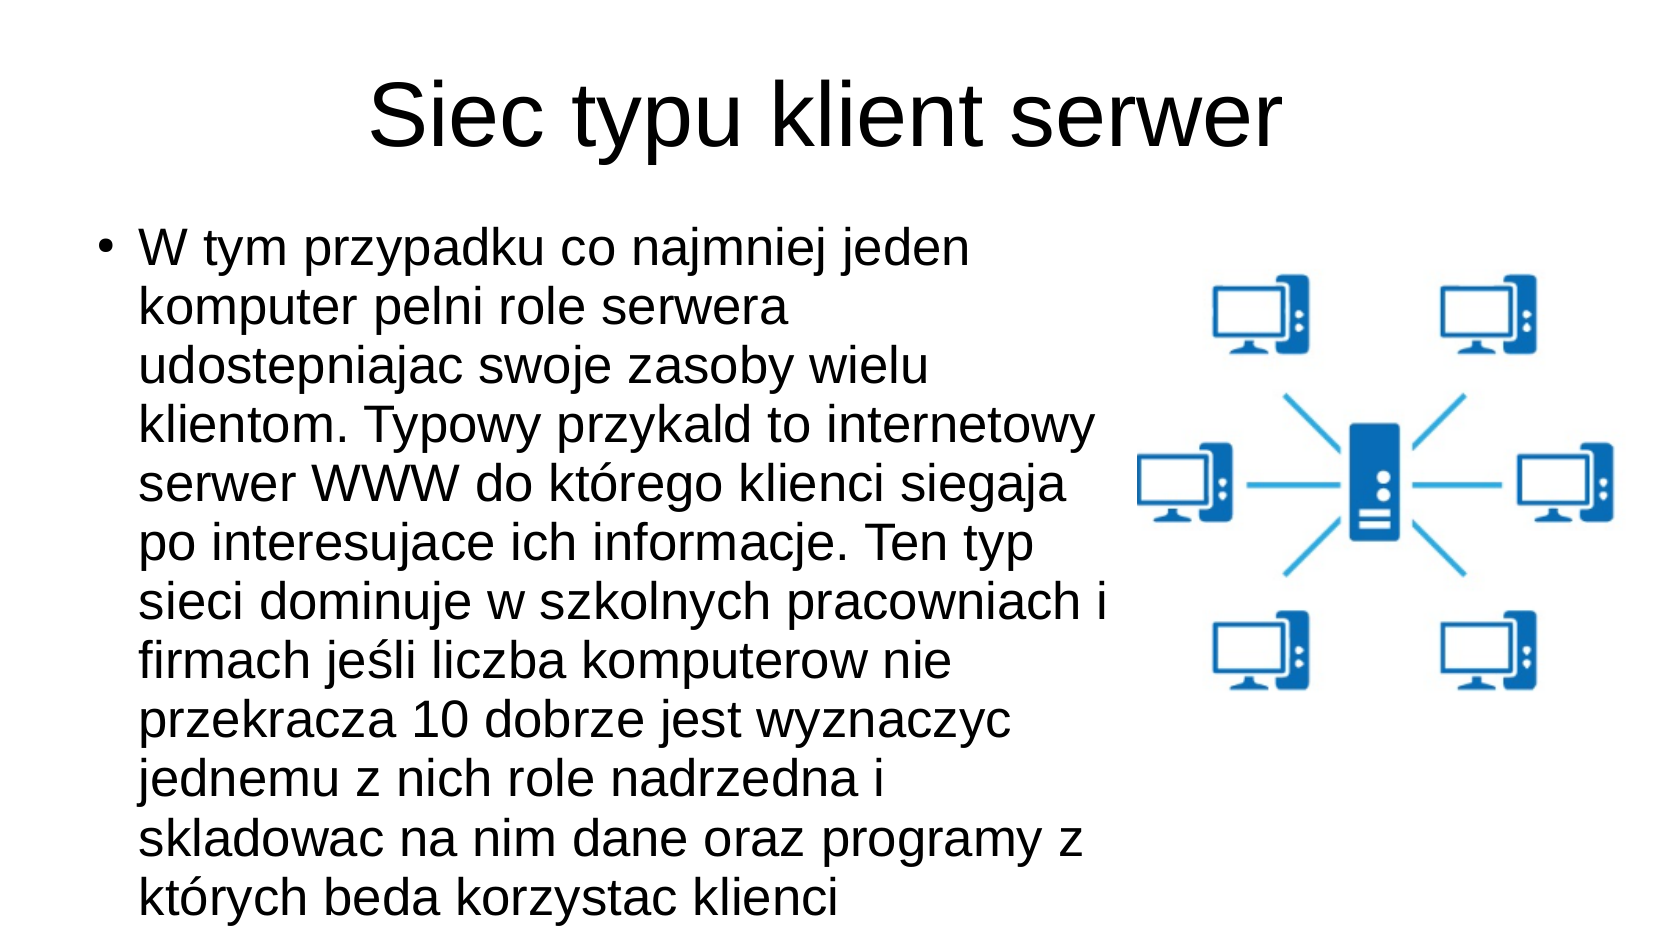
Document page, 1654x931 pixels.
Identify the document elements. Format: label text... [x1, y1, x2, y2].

picture [1137, 268, 1629, 703]
list W tym przypadku co najmniej jeden komputer pelni role serwera udostepniajac swoje zasoby wielu klientom. Typowy przykald to internetowy serwer WWW do którego klienci siegaja po interesujace ich informacje. Ten typ sieci dominuje w szkolnych pracowniach i firmach jeśli liczba komputerow nie przekracza 10 dobrze jest wyznaczyc jednemu z nich role nadrzedna i skladowac na nim dane oraz programy z których beda korzystac klienci [82, 217, 1111, 931]
title Siec typu klient serwer [82, 37, 1571, 193]
